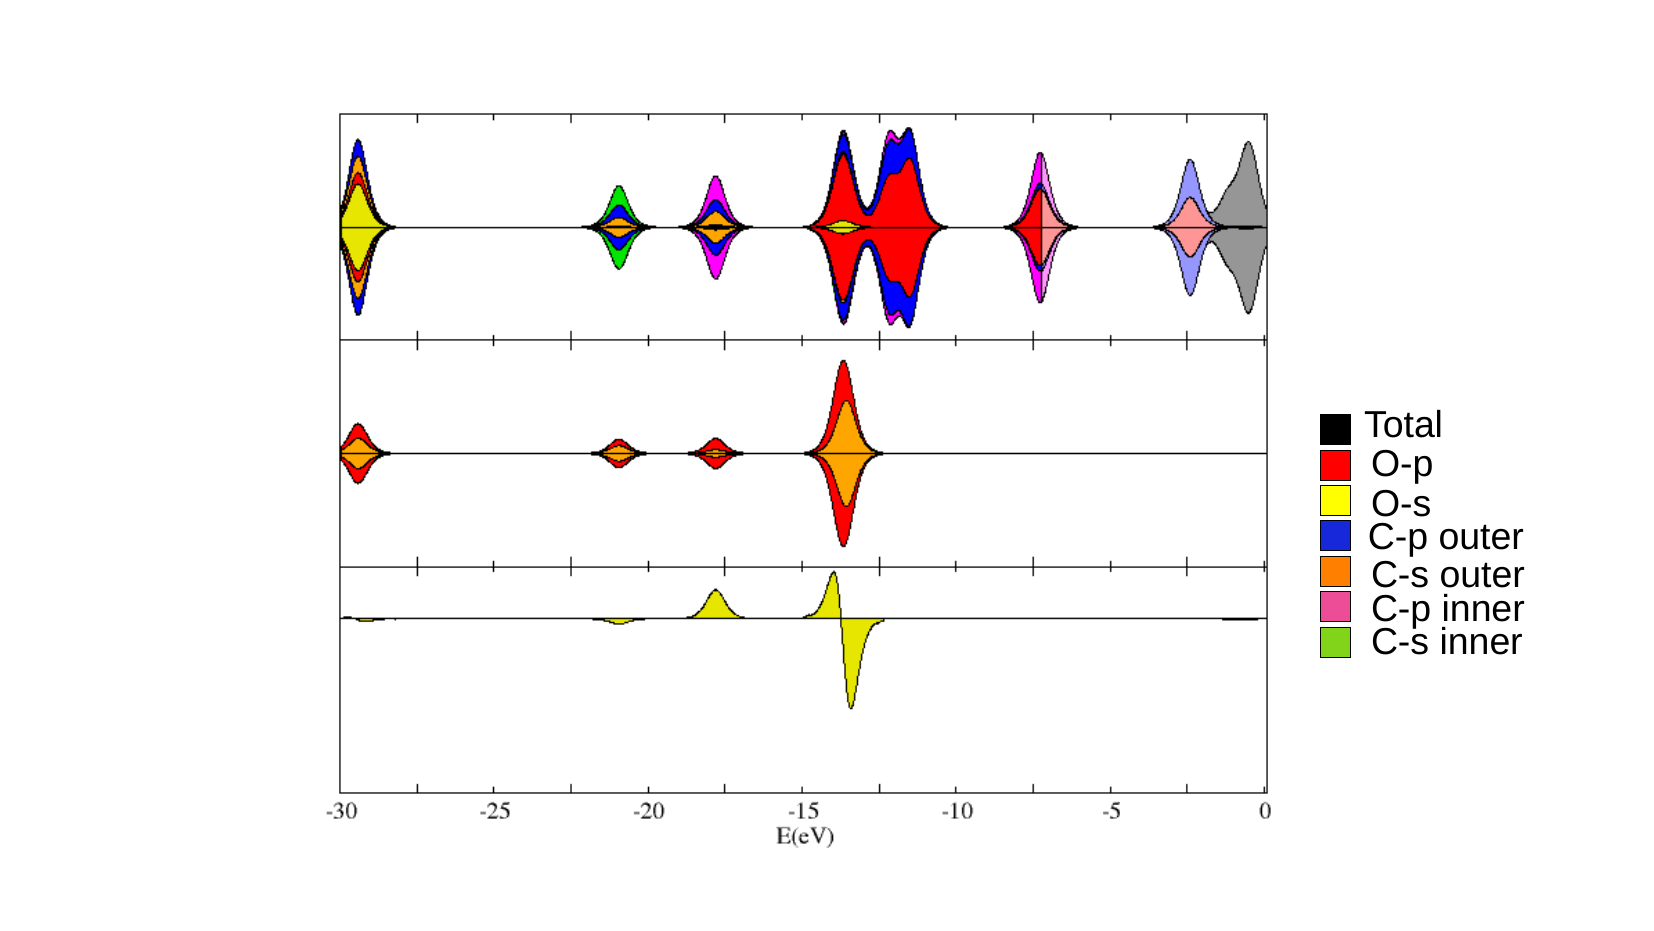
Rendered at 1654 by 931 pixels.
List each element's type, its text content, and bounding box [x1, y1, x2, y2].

text_box O-p [1356, 435, 1449, 493]
text_box [1320, 591, 1351, 622]
text_box C-p outer [1353, 507, 1539, 565]
text_box [1320, 520, 1351, 551]
picture [255, 29, 1351, 877]
text_box O-s [1356, 474, 1447, 507]
text_box [1320, 485, 1351, 516]
text_box [1320, 414, 1349, 445]
text_box C-s outer [1356, 546, 1541, 604]
text_box [1320, 450, 1351, 481]
text_box [1320, 556, 1351, 587]
text_box C-s inner [1356, 612, 1538, 670]
text_box [1320, 627, 1351, 658]
text_box Total [1349, 396, 1459, 454]
text_box C-p inner [1356, 579, 1540, 637]
